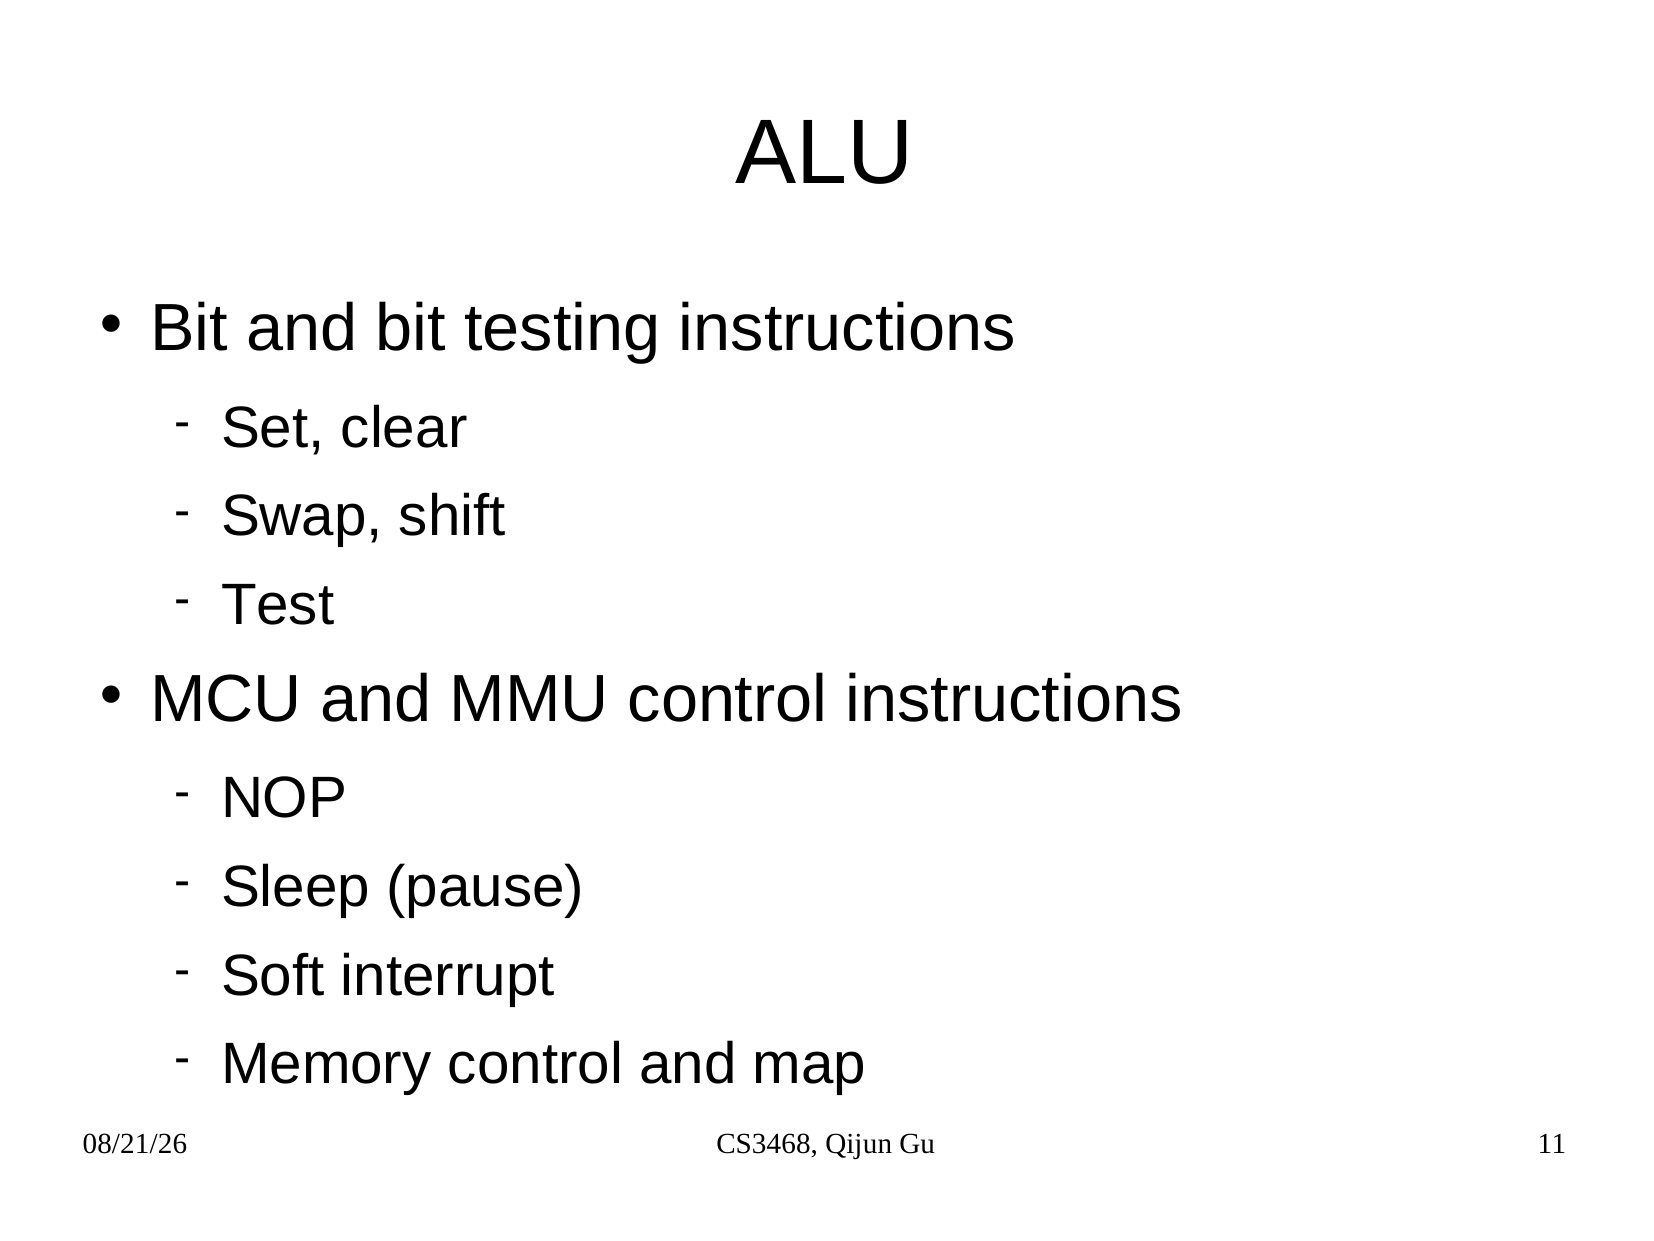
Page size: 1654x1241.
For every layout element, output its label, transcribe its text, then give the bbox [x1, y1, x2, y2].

list Bit and bit testing instructions Set, clear Swap, shift Test MCU and MMU control instructions NOP Sleep (pause) Soft interrupt Memory control and map [82, 290, 1568, 1097]
title ALU [82, 56, 1568, 246]
